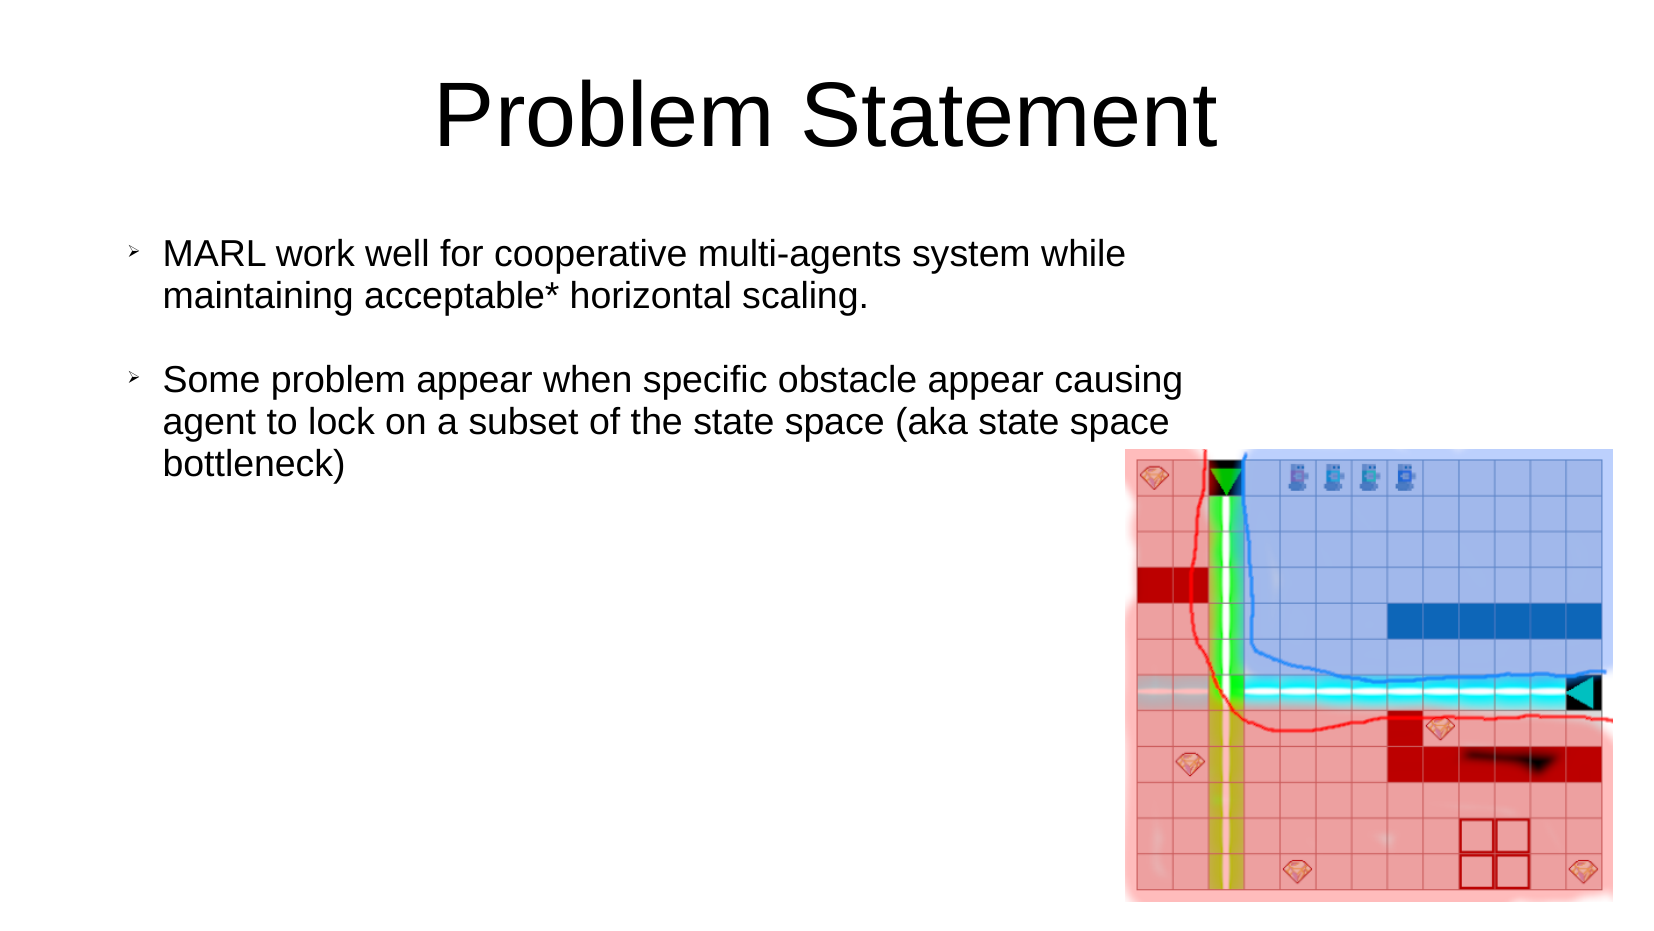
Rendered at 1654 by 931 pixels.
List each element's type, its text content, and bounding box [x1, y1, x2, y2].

title Problem Statement [82, 37, 1571, 193]
picture [1125, 449, 1613, 902]
text_box MARL work well for cooperative multi-agents system while maintaining acceptable* horizontal scaling. Some problem appear when specific obstacle appear causing agent to lock on a subset of the state space (aka state space bottleneck) [112, 225, 1201, 863]
